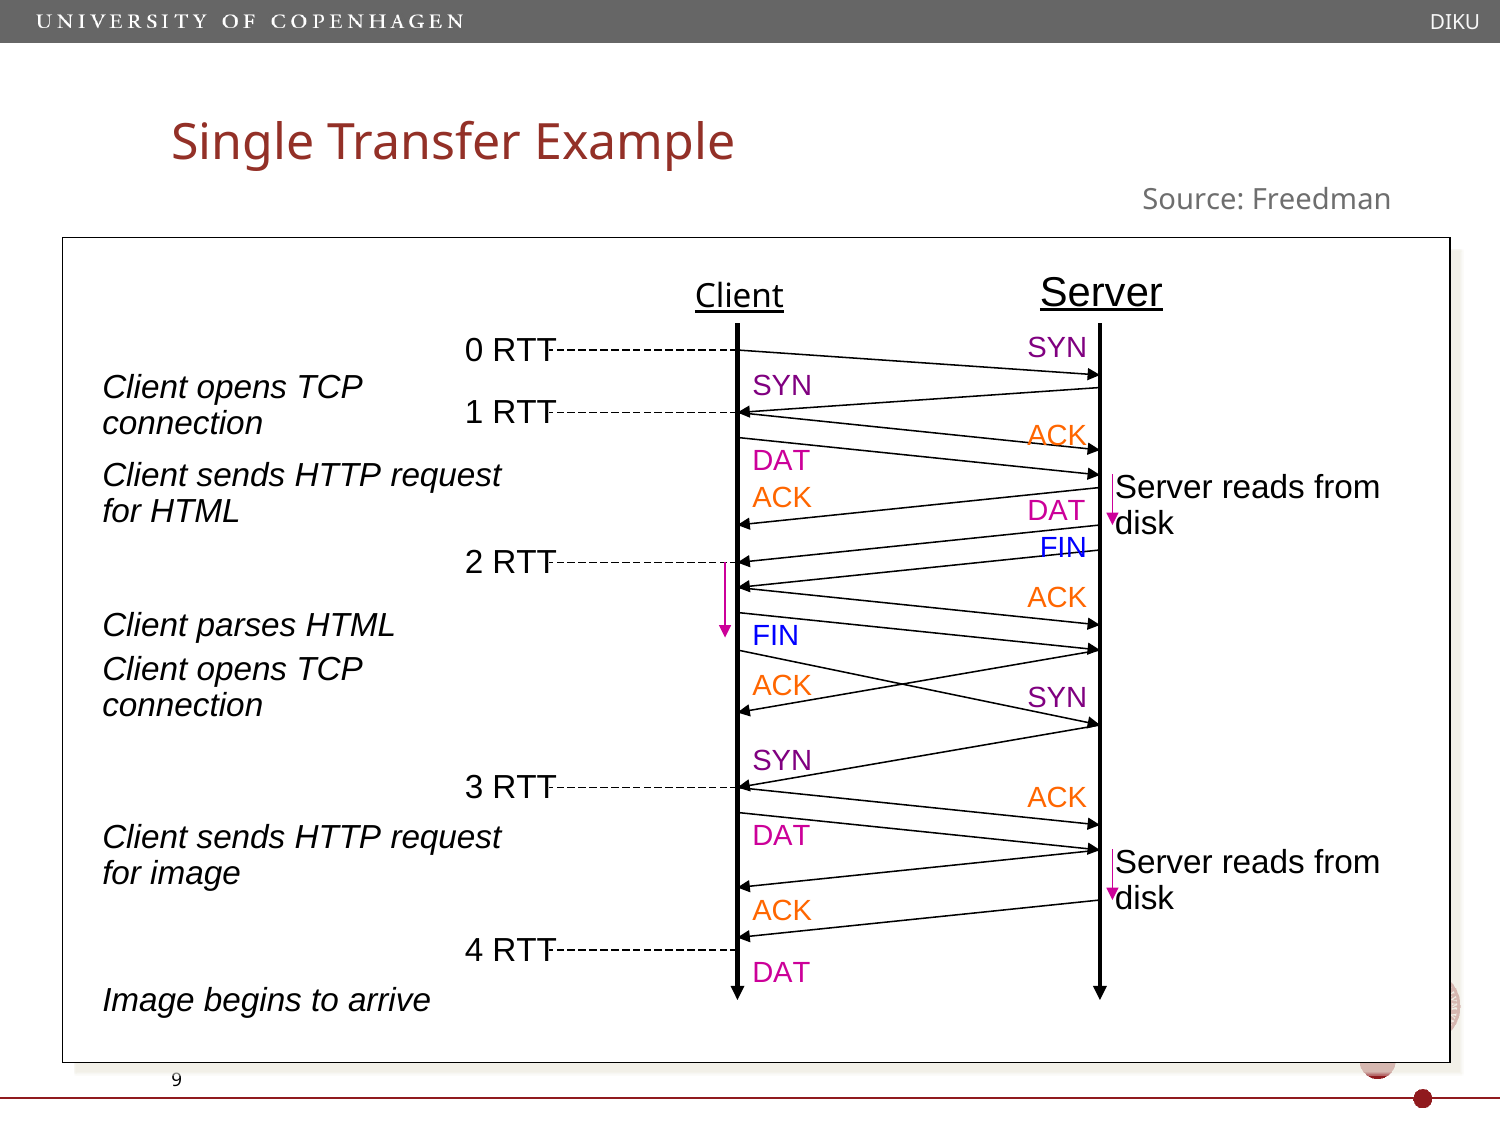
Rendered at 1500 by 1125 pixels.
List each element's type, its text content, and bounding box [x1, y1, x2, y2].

text_box Client [679, 266, 816, 322]
text_box 4 RTT [450, 924, 613, 988]
text_box ACK [1012, 575, 1113, 625]
text_box 3 RTT [450, 762, 613, 826]
text_box 2 RTT [450, 537, 613, 601]
text_box FIN [1024, 524, 1125, 575]
text_box ACK [797, 488, 805, 497]
text_box <number> [171, 1067, 522, 1092]
text_box DAT [737, 812, 838, 863]
text_box Source: Freedman [1127, 172, 1447, 223]
text_box ACK [737, 662, 838, 713]
text_box ACK [737, 488, 838, 525]
text_box 0 RTT [450, 324, 613, 387]
picture [0, 910, 1500, 1122]
text_box [62, 237, 1450, 1063]
text_box DAT [737, 950, 838, 1000]
text_box 1 RTT [450, 387, 613, 451]
text_box ACK [1012, 774, 1113, 825]
text_box SYN [1012, 674, 1113, 725]
text_box DIKU [469, 0, 1495, 43]
text_box ACK [758, 490, 765, 499]
text_box Client sends HTTP request for image [87, 812, 538, 875]
text_box FIN [737, 612, 838, 662]
text_box Client parses HTML Client opens TCP connection [87, 600, 538, 663]
text_box Server reads from disk [1099, 837, 1438, 901]
text_box Server reads from disk [1099, 462, 1438, 526]
text_box ACK [1012, 412, 1113, 463]
text_box ACK [737, 887, 838, 938]
text_box SYN [1012, 324, 1113, 375]
text_box DAT [737, 437, 838, 488]
text_box Image begins to arrive [87, 975, 538, 1038]
title Single Transfer Example [171, 75, 1329, 171]
text_box DAT [1012, 487, 1099, 538]
text_box SYN [737, 737, 838, 788]
text_box SYN [737, 362, 838, 413]
text_box Client opens TCP connection [87, 362, 538, 425]
text_box Client sends HTTP request for HTML [87, 450, 538, 513]
text_box Server [1024, 262, 1188, 325]
